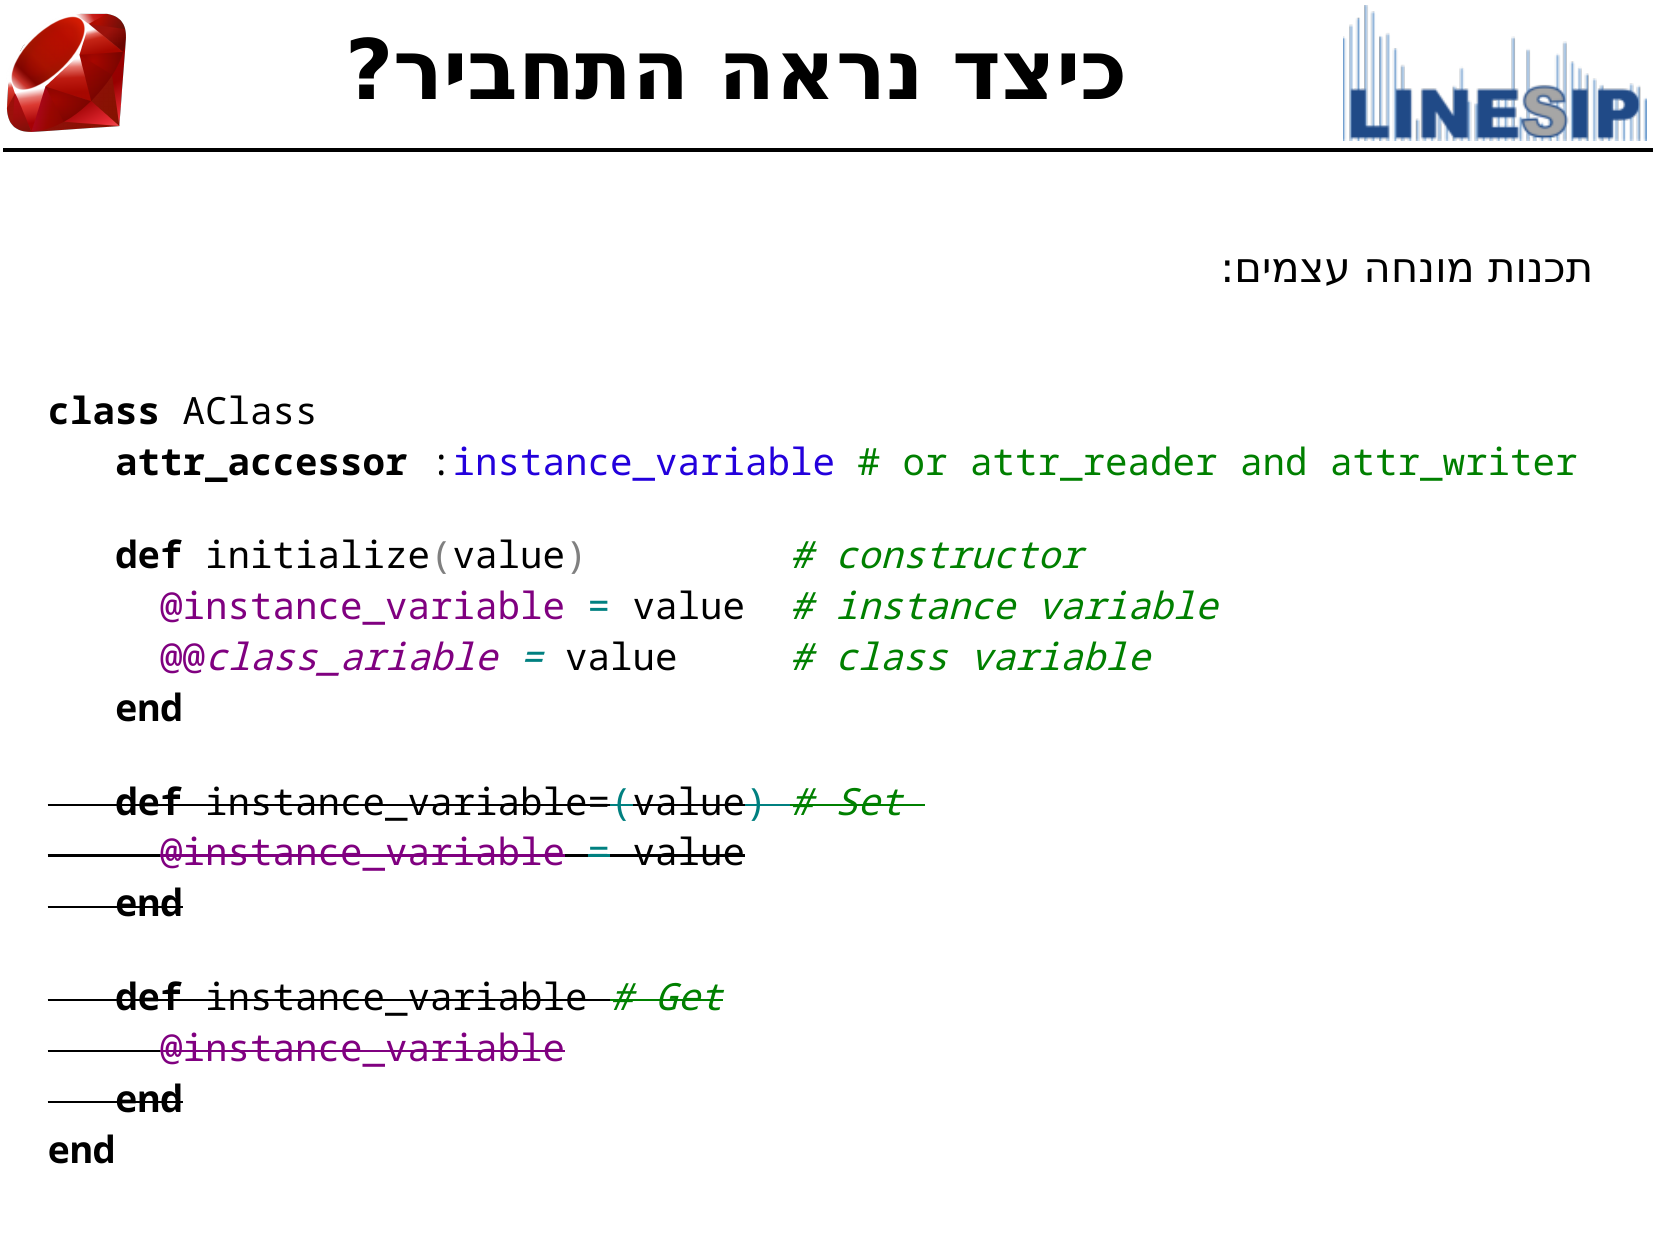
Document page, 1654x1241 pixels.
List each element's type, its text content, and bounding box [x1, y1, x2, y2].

picture [1343, 5, 1647, 141]
text_box תכנות מונחה עצמים: class AClass attr_accessor :instance_variable # or attr_reader and attr_writer def initialize(value) # constructor @instance_variable = value # instance variable @@class_ariable = value # class variable end def instance_variable=(value) # Set @instance_variable = value end def instance_variable # Get @instance_variable end end [33, 187, 1609, 1047]
text_box כיצד נראה התחביר? [124, 14, 1350, 131]
picture [5, 11, 126, 132]
